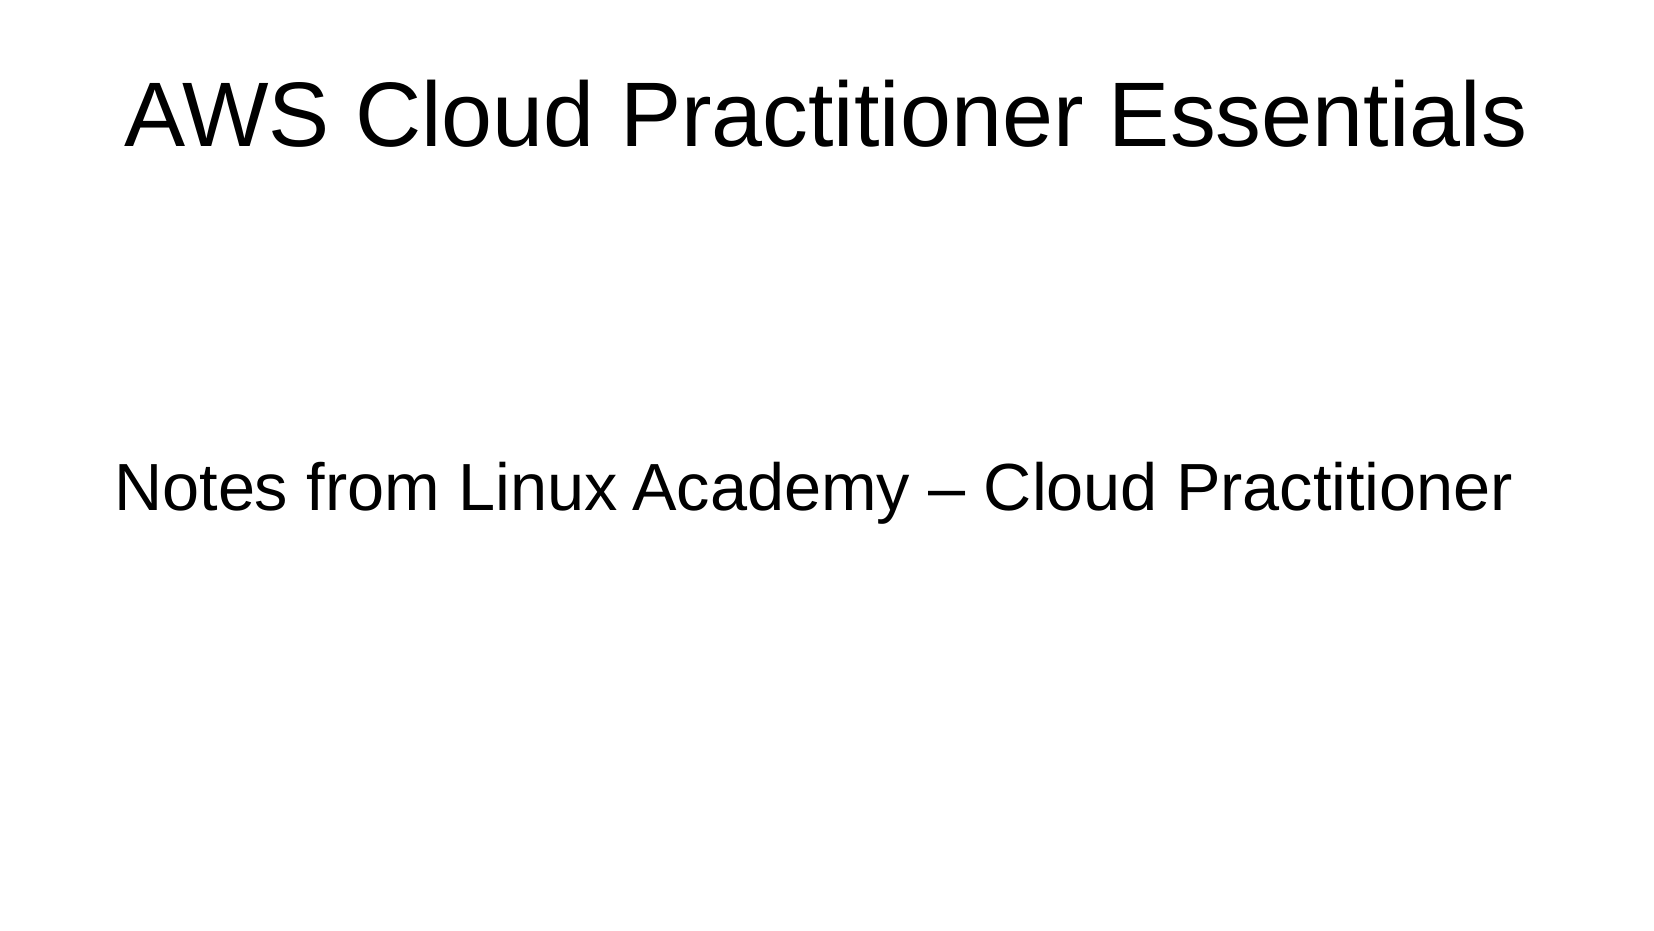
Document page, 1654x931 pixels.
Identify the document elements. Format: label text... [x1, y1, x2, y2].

subtitle Notes from Linux Academy – Cloud Practitioner [82, 217, 1571, 758]
title AWS Cloud Practitioner Essentials [82, 37, 1571, 193]
